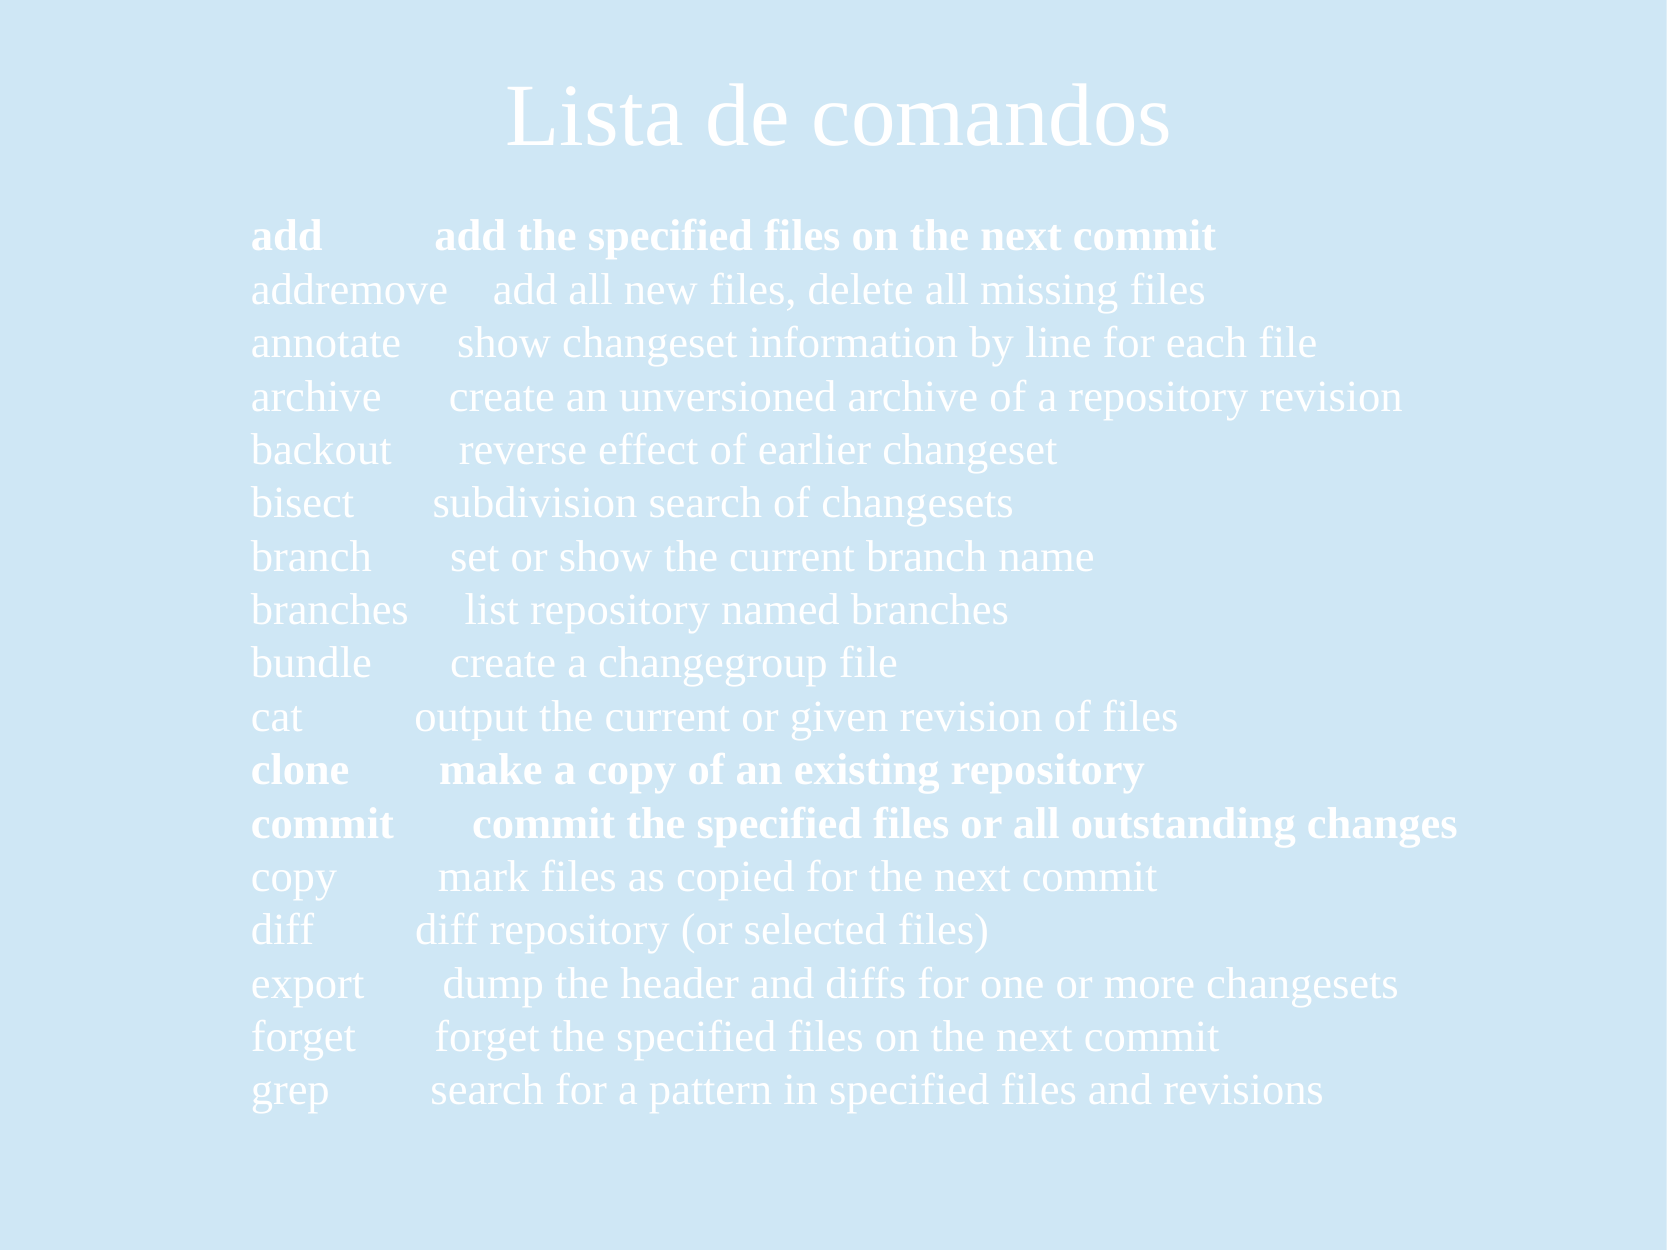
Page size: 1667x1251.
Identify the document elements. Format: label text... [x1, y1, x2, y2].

title Lista de comandos [50, 50, 1630, 213]
list add add the specified files on the next commit addremove add all new files, delete all missing files annotate show changeset information by line for each file archive create an unversioned archive of a repository revision backout reverse effect of earlier changeset bisect subdivision search of changesets branch set or show the current branch name branches list repository named branches bundle create a changegroup file cat output the current or given revision of files clone make a copy of an existing repository commit commit the specified files or all outstanding changes copy mark files as copied for the next commit diff diff repository (or selected files) export dump the header and diffs for one or more changesets forget forget the specified files on the next commit grep search for a pattern in specified files and revisions [233, 200, 1516, 1184]
